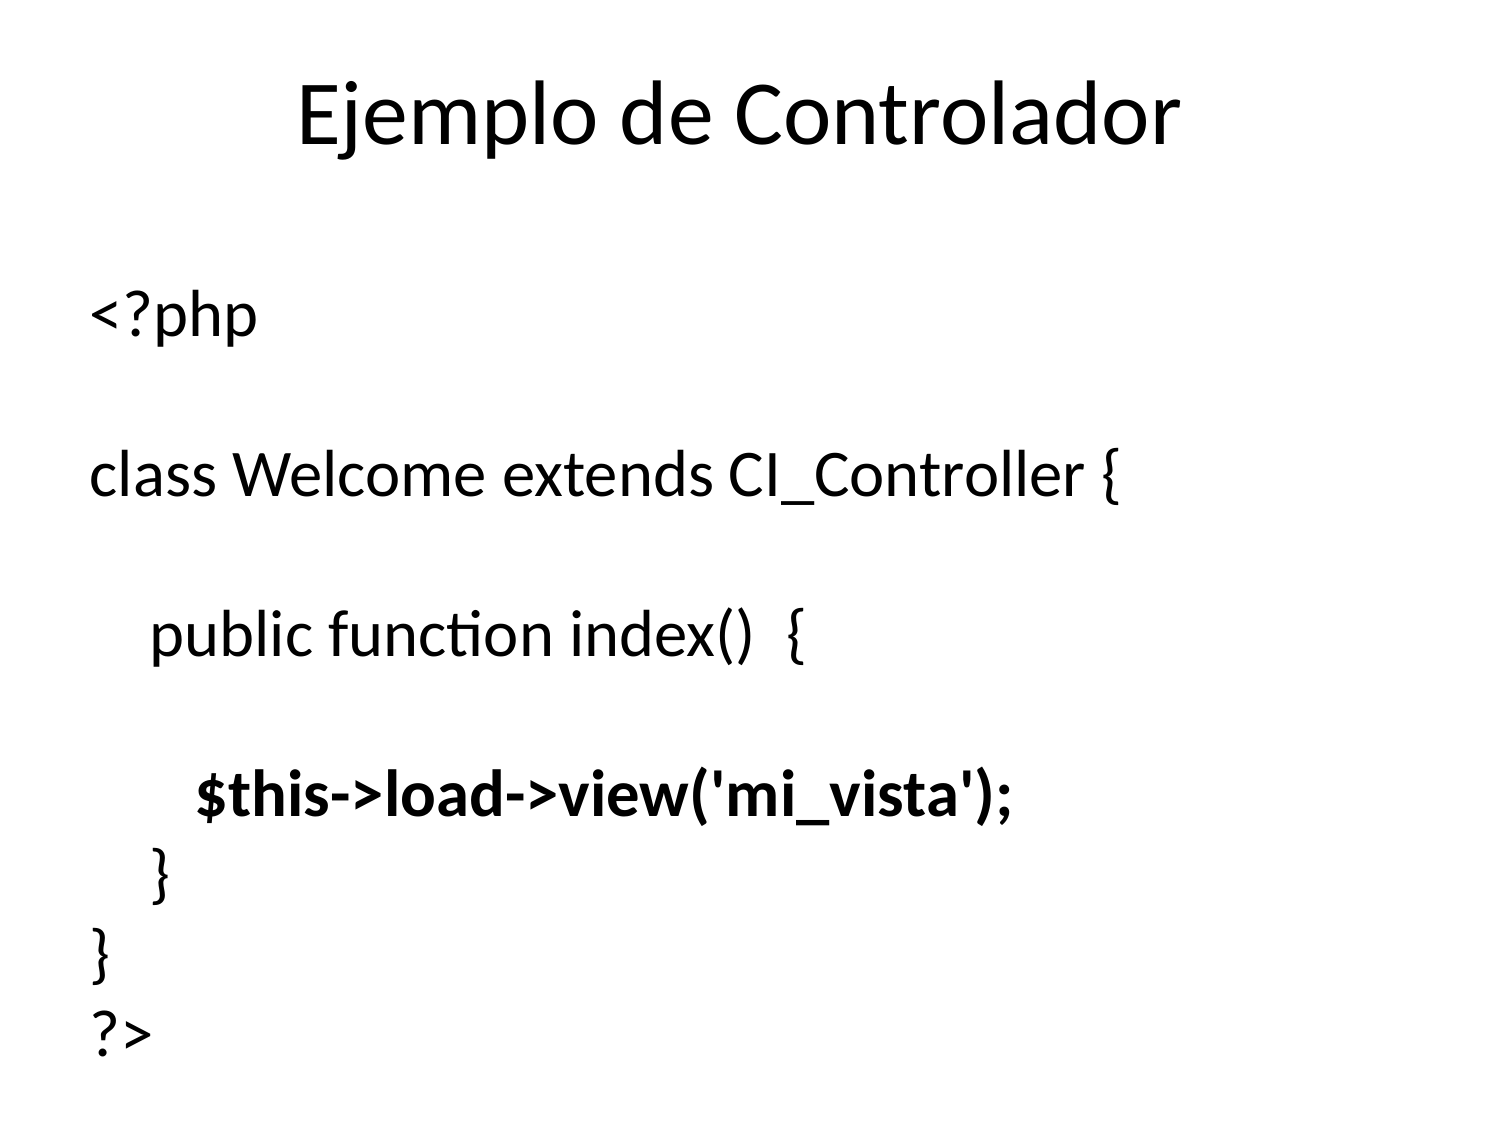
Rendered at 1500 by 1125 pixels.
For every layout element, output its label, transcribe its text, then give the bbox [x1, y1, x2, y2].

list <?php class Welcome extends CI_Controller { public function index() { $this->load->view('mi_vista'); } } ?> [75, 262, 1425, 1005]
title Ejemplo de Controlador [75, 45, 1425, 233]
